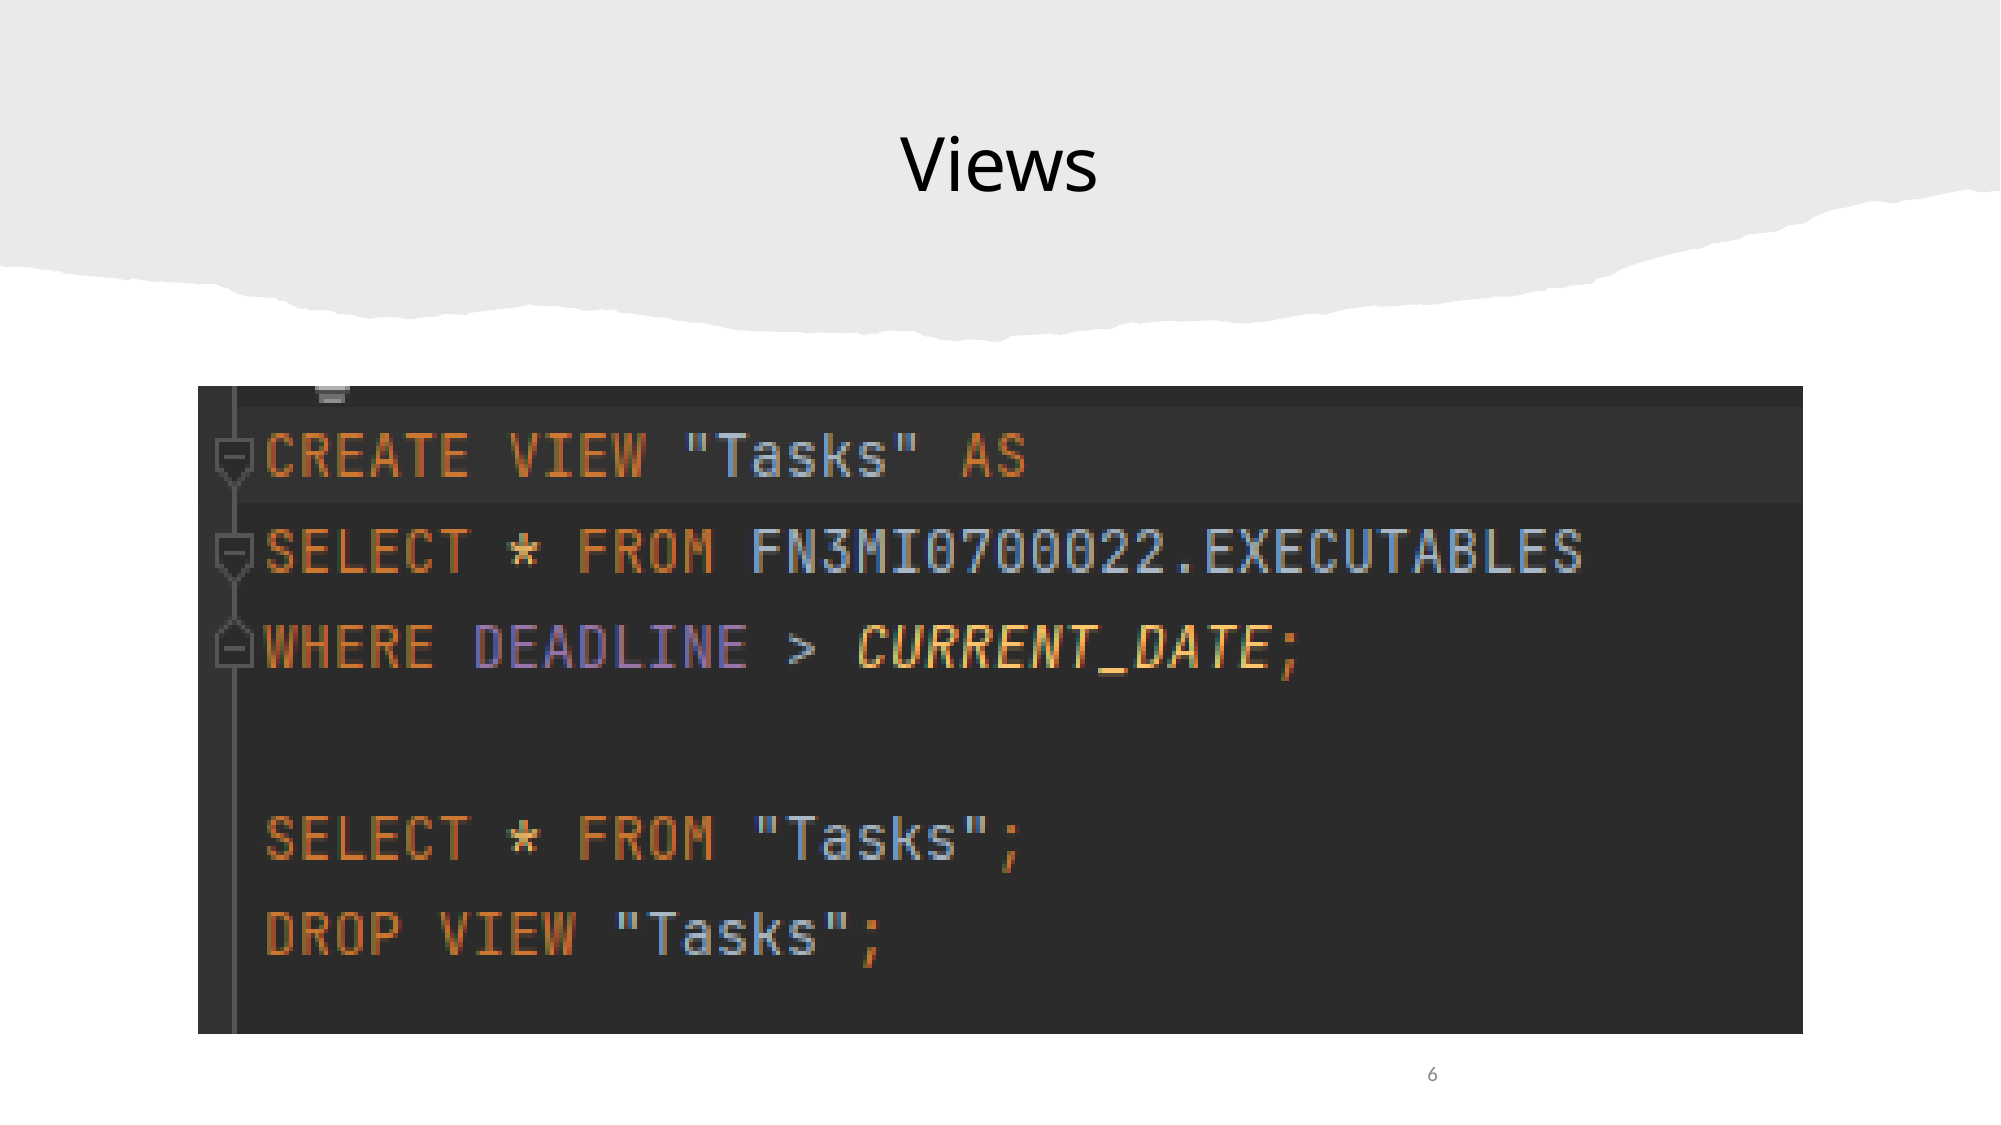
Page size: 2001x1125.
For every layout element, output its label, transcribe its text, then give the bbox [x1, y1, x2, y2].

text_box [0, 0, 2000, 1125]
title Views [135, 81, 1865, 216]
picture [198, 386, 1803, 1034]
